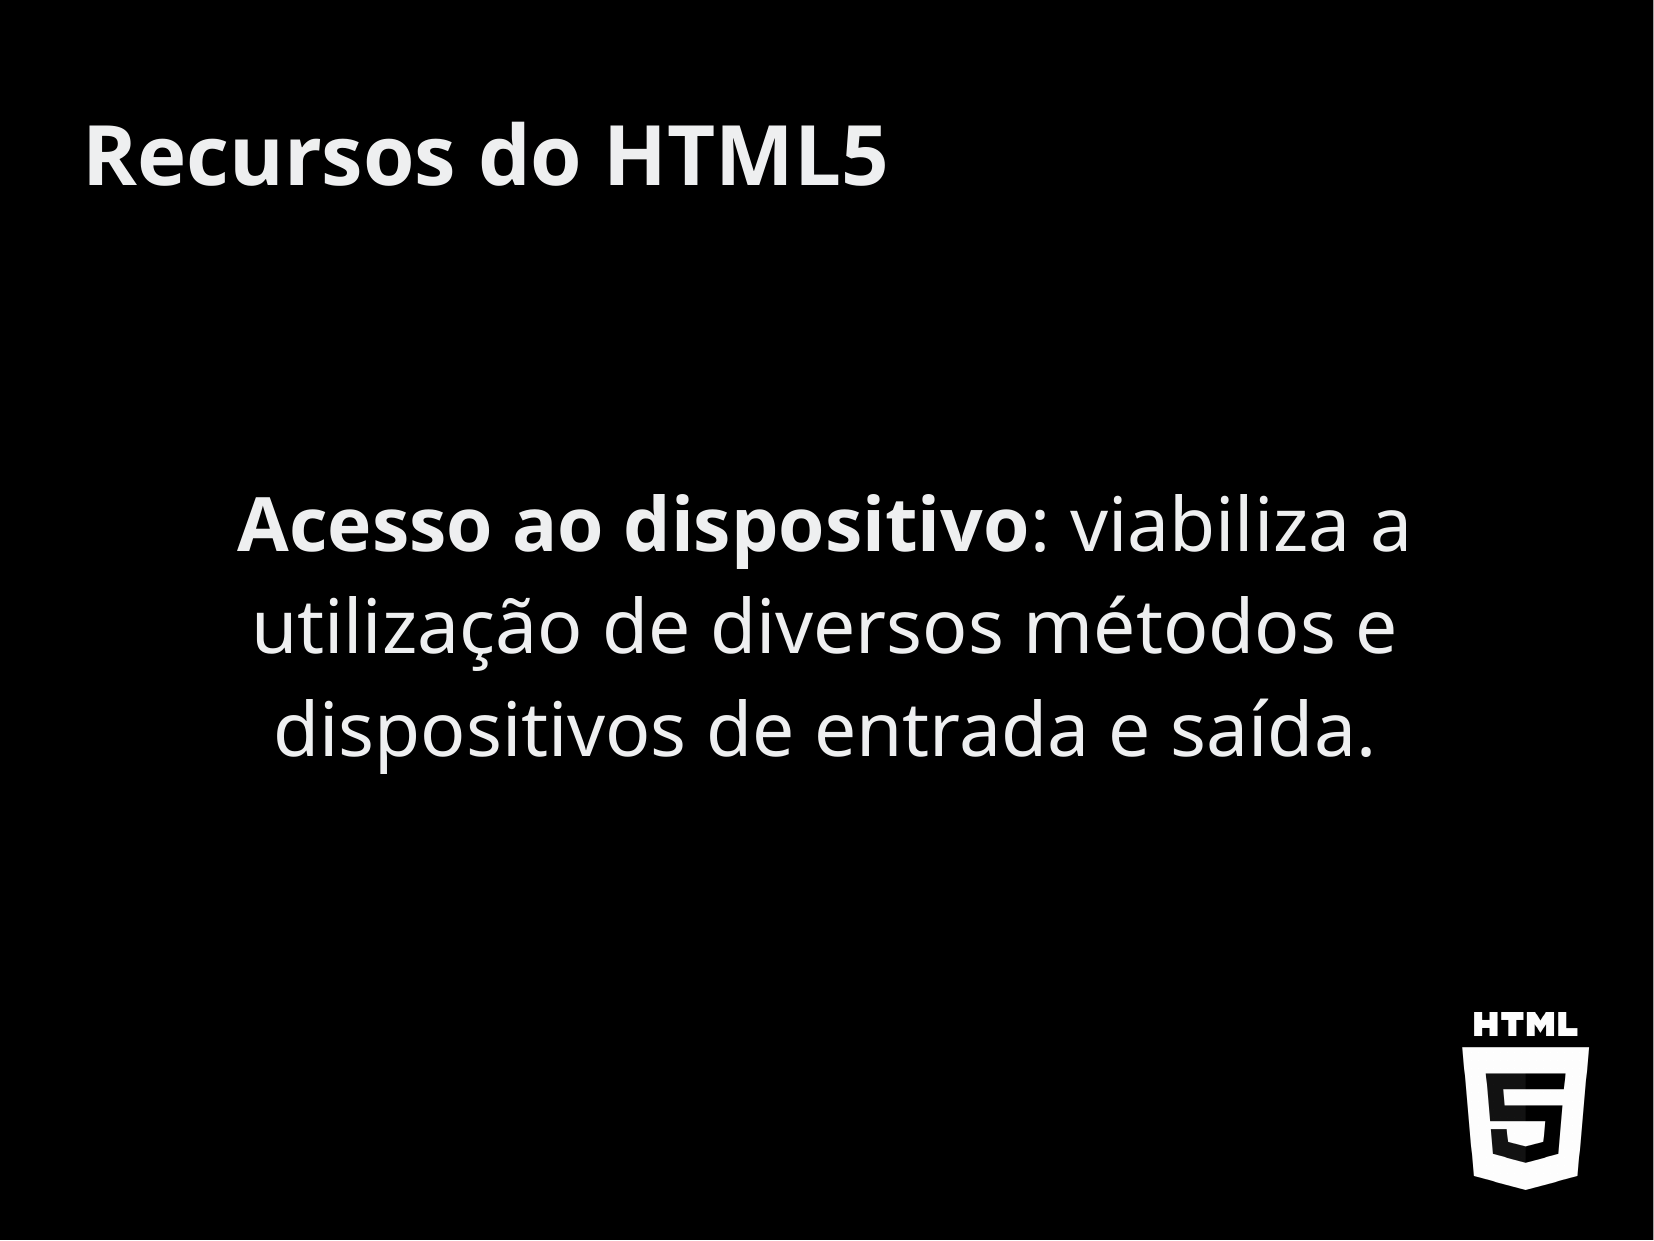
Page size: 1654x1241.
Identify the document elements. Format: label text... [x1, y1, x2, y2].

title Acesso ao dispositivo: viabiliza a utilização de diversos métodos e dispositivos de entrada e saída. [75, 493, 1576, 756]
picture [1436, 1012, 1615, 1190]
title Recursos do HTML5 [82, 56, 1571, 250]
